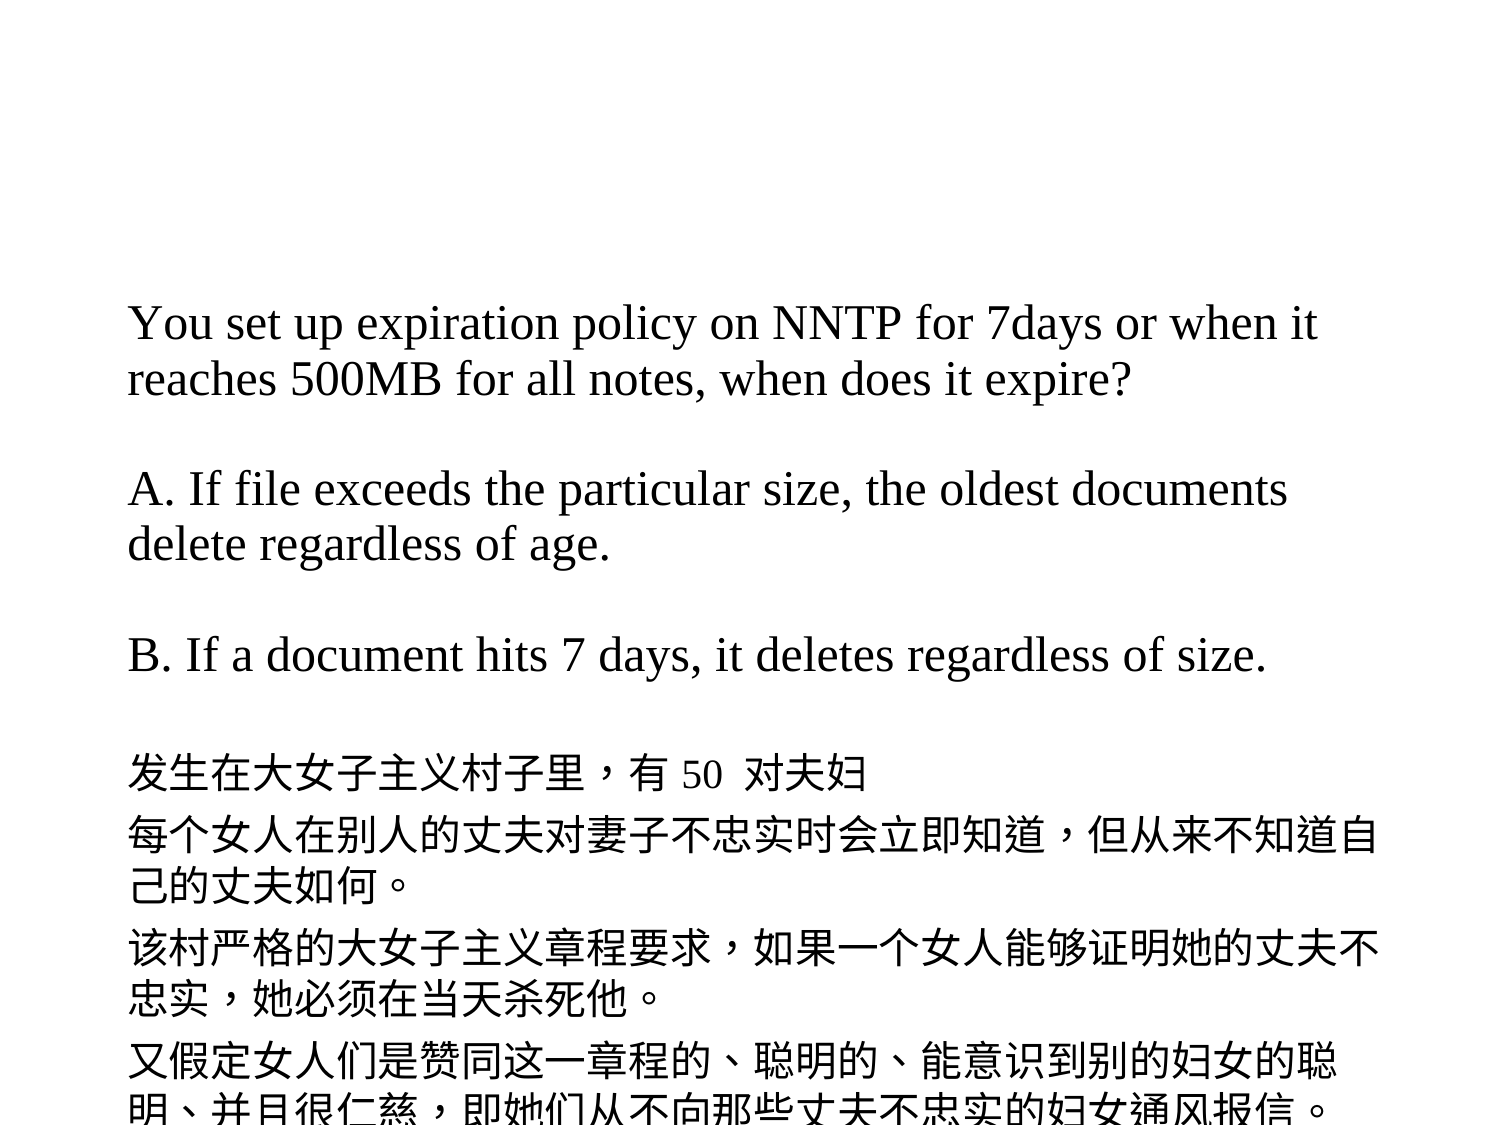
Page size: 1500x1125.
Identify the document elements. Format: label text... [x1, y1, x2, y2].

text_box You set up expiration policy on NNTP for 7days or when it reaches 500MB for all notes, when does it expire? A. If file exceeds the particular size, the oldest documents delete regardless of age. B. If a document hits 7 days, it deletes regardless of size. 发生在大女子主义村子里，有50 对夫妇 每个女人在别人的丈夫对妻子不忠实时会立即知道，但从来不知道自己的丈夫如何。 该村严格的大女子主义章程要求，如果一个女人能够证明她的丈夫不忠实，她必须在当天杀死他。 又假定女人们是赞同这一章程的、聪明的、能意识到别的妇女的聪明、并且很仁慈，即她们从不向那些丈夫不忠实的妇女通风报信。 假定发生了这样的事：所有这50个男人都不忠实，但没有哪一个女人能够证明她的丈夫的不忠实，以至这个村子能够快活而又小心翼翼地一如既往。有一天早晨，森林的远处有一位德高望重的女族长来拜访。她的诚实众所周知，她的话就像法律。她暗中警告说村子里至少有一个风流的丈夫。 问：这个村子里多少男人会遭受面顶之灾? [112, 287, 1413, 1125]
